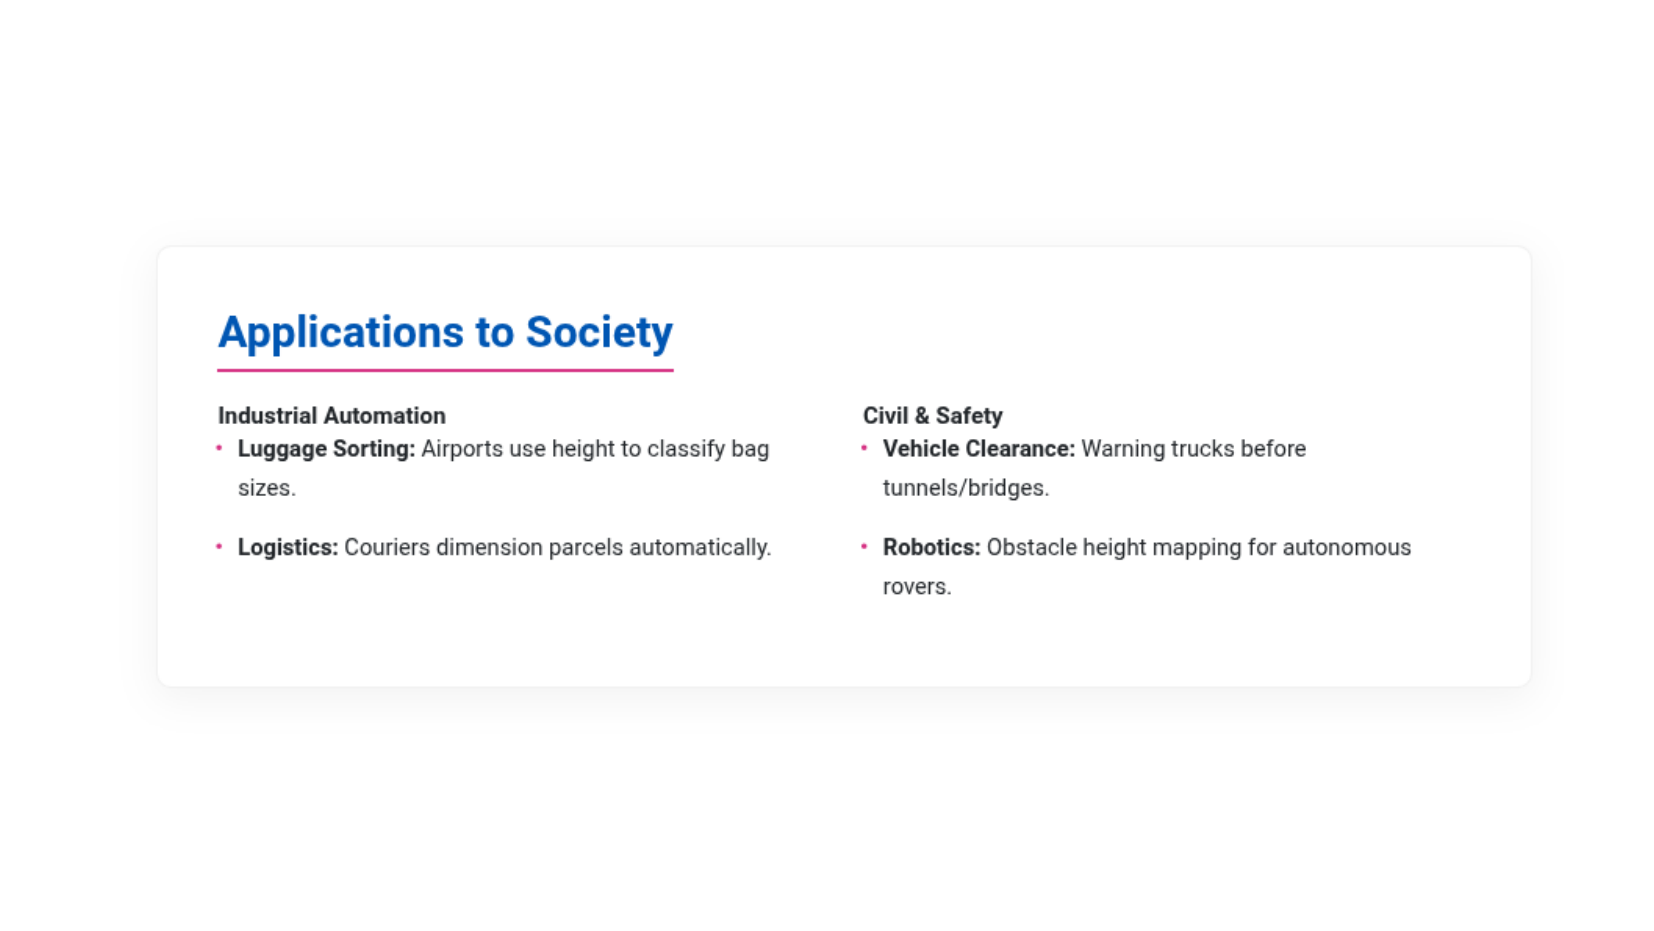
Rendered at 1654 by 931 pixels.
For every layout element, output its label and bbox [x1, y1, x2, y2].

picture [97, 25, 1564, 909]
